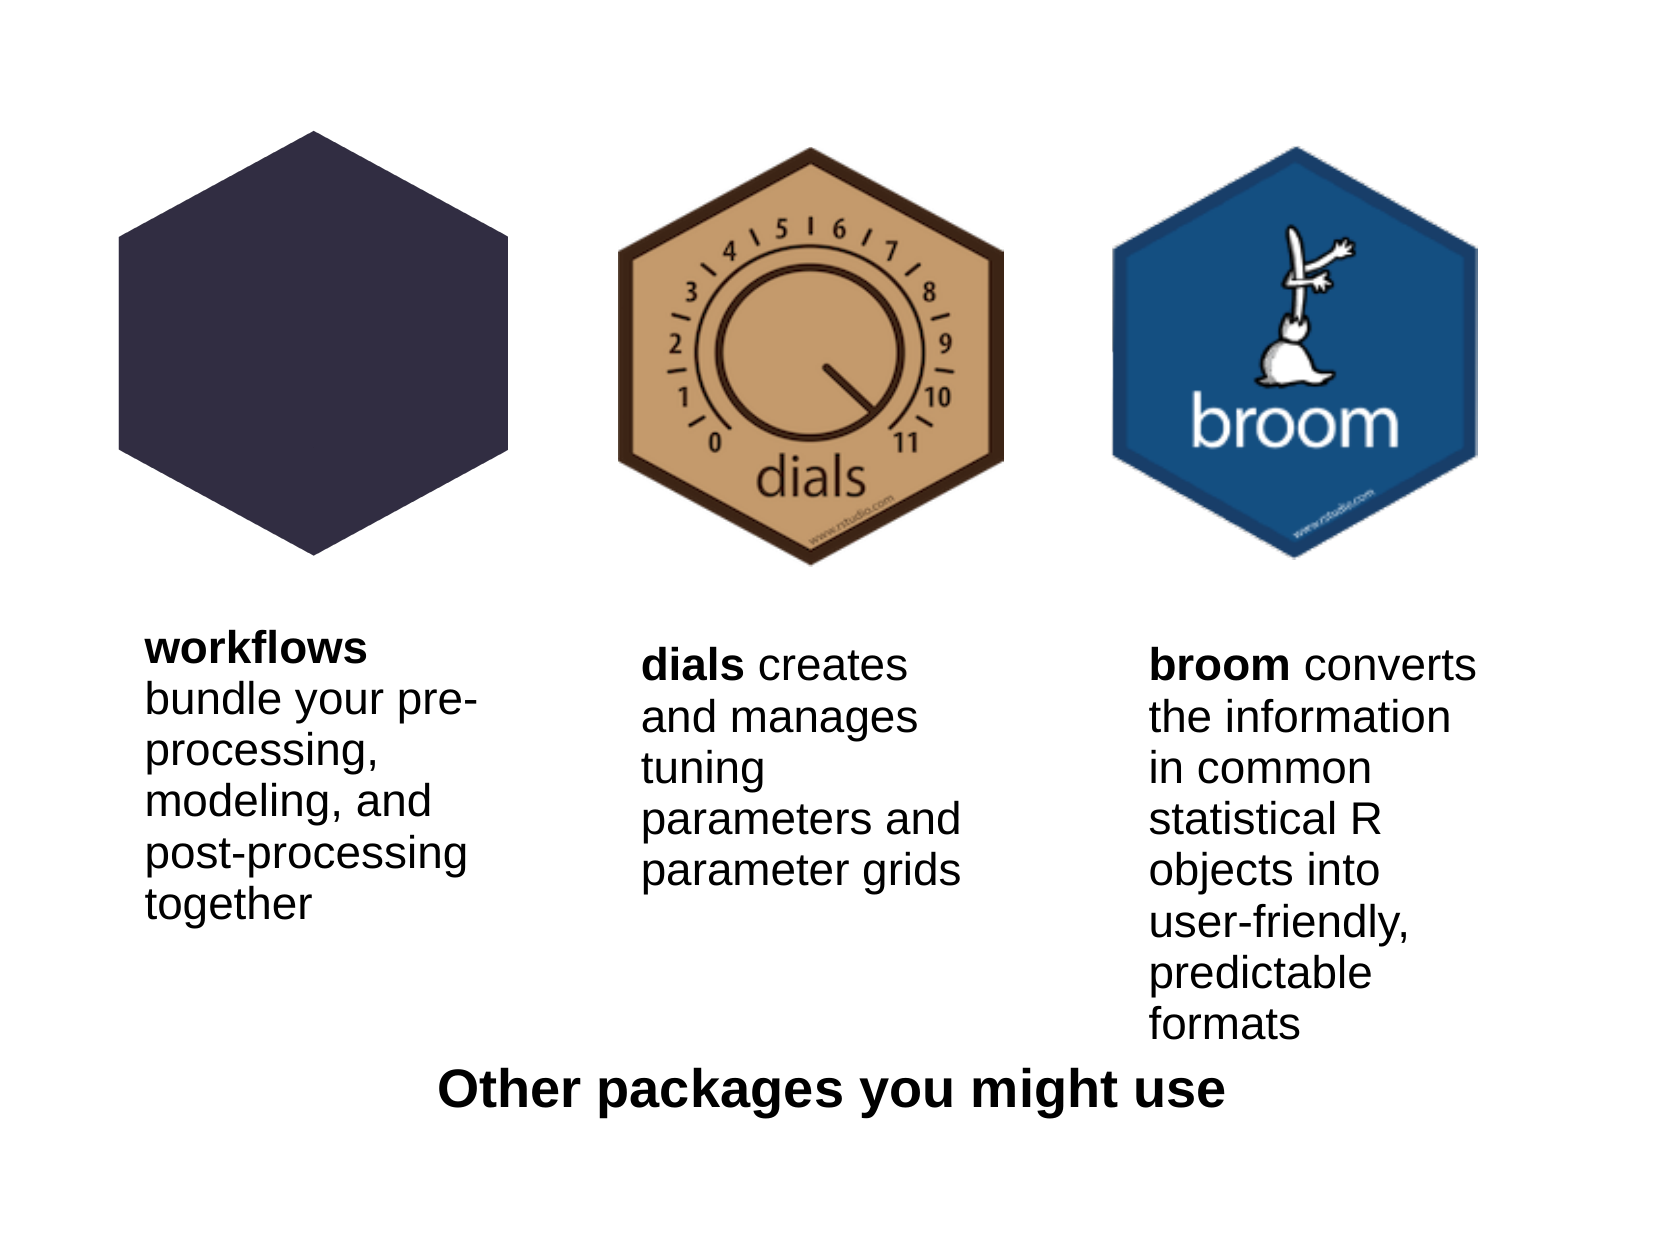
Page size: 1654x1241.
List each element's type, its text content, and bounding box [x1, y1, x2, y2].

picture [618, 147, 1004, 567]
text_box dials creates and manages tuning parameters and parameter grids [625, 631, 981, 904]
text_box Other packages you might use [94, 1051, 1571, 1129]
picture [118, 129, 508, 556]
text_box workflows bundle your pre-processing, modeling, and post-processing together [129, 614, 520, 937]
text_box broom converts the information in common statistical R objects into user-friendly, predictable formats [1133, 631, 1501, 1051]
picture [1111, 145, 1478, 560]
